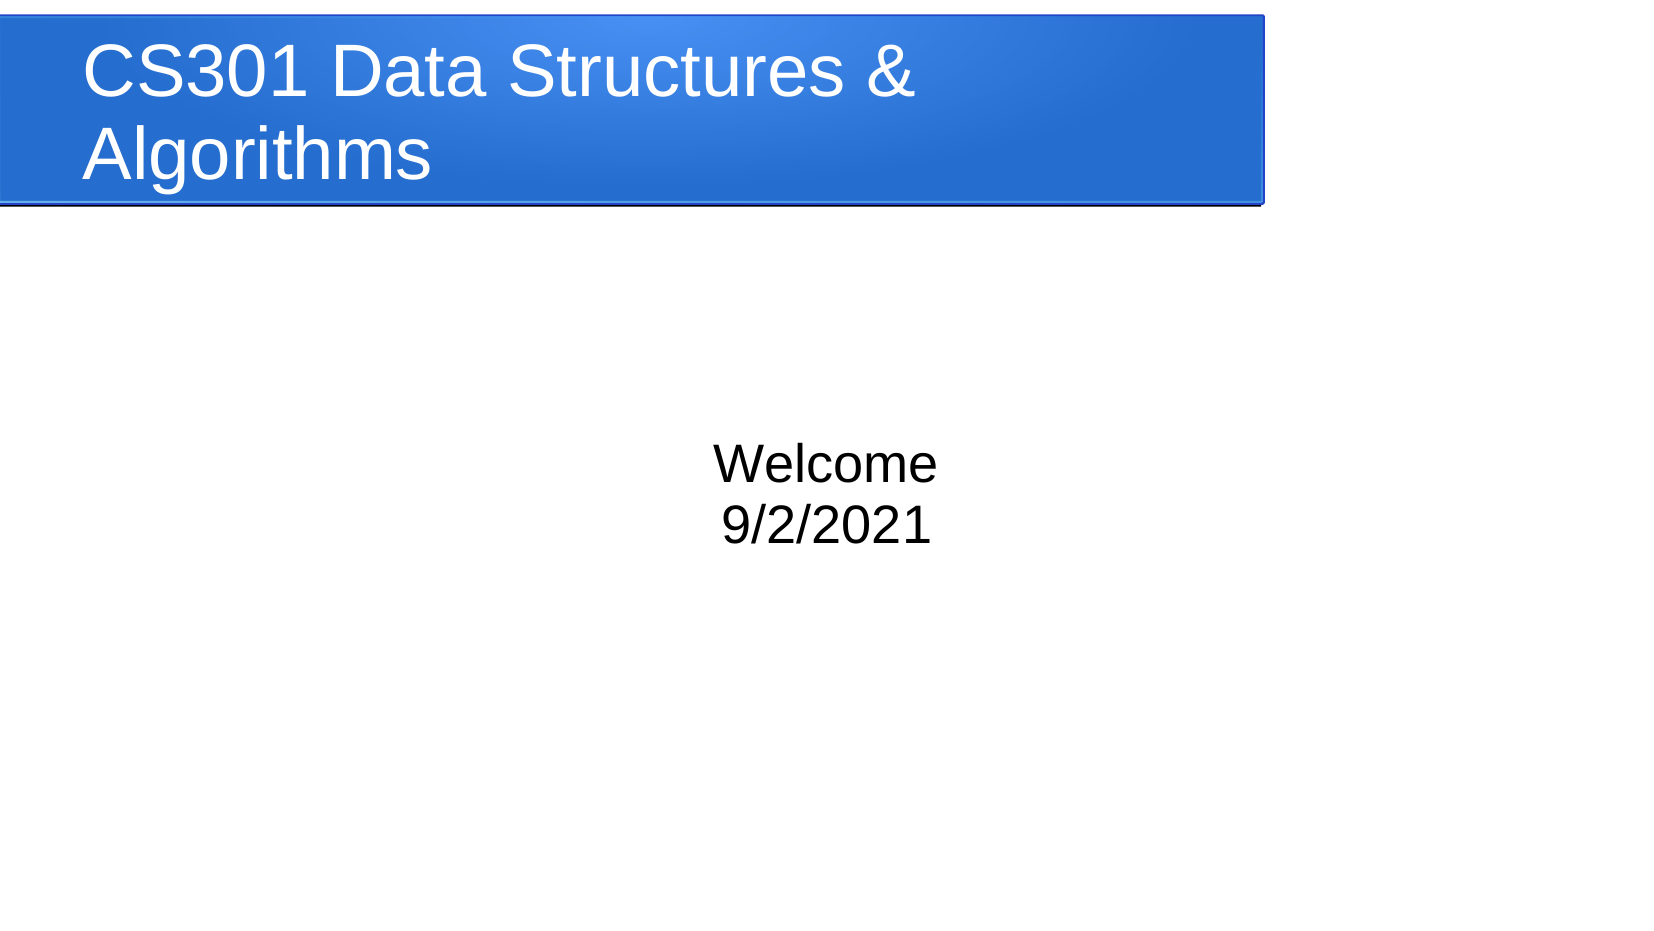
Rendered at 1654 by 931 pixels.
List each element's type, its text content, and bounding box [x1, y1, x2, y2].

title CS301 Data Structures & Algorithms [82, 29, 1235, 196]
subtitle Welcome 9/2/2021 [82, 224, 1571, 764]
